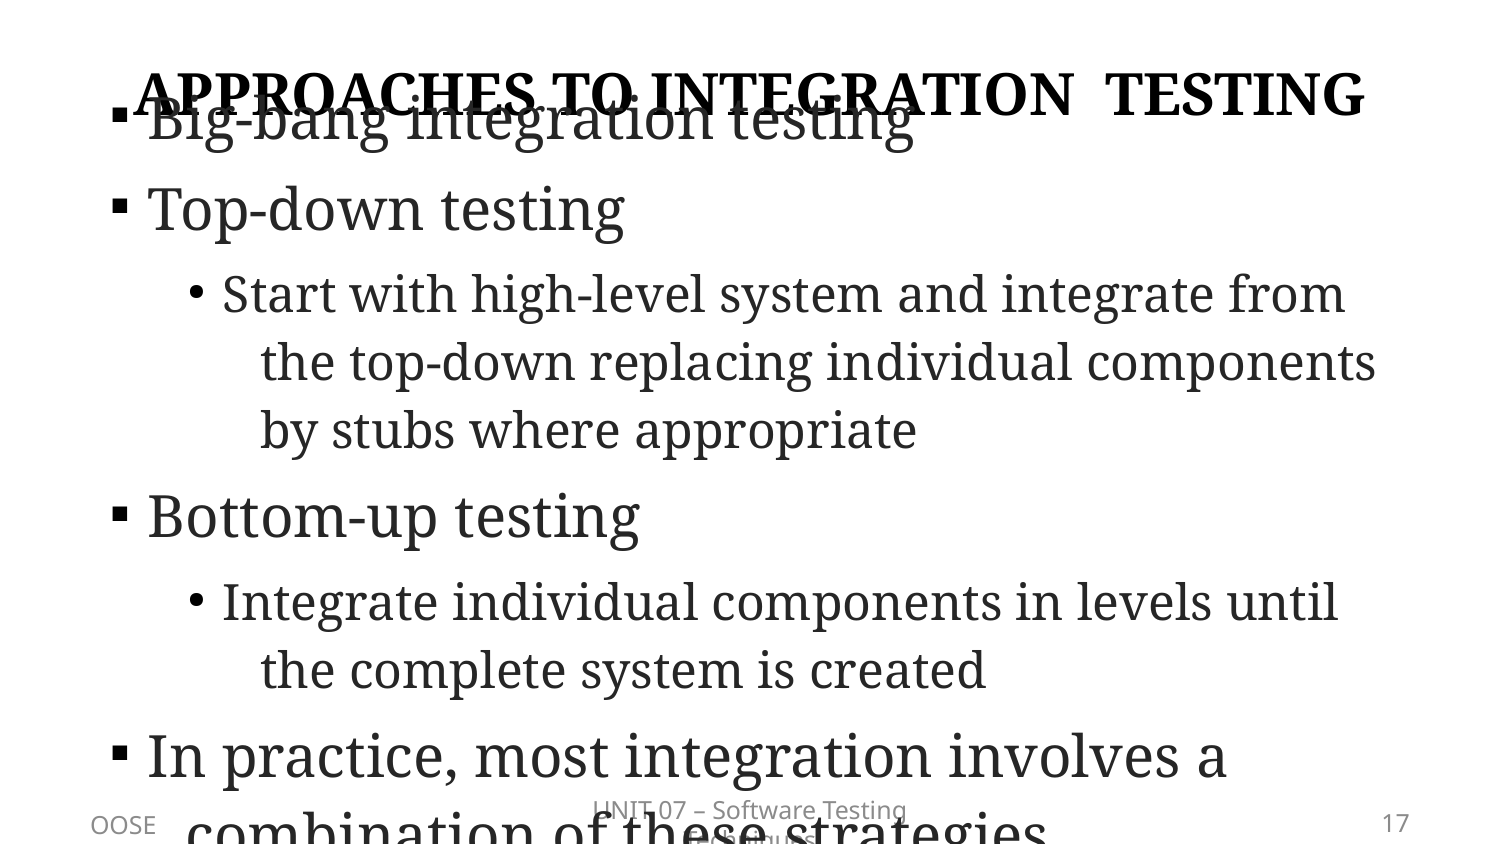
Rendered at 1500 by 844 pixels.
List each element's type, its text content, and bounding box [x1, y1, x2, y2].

title APPROACHES TO INTEGRATION TESTING [75, 23, 1425, 147]
subtitle Big-bang integration testing Top-down testing Start with high-level system and integrate from the top-down replacing individual components by stubs where appropriate Bottom-up testing Integrate individual components in levels until the complete system is created In practice, most integration involves a combination of these strategies [75, 147, 1425, 803]
